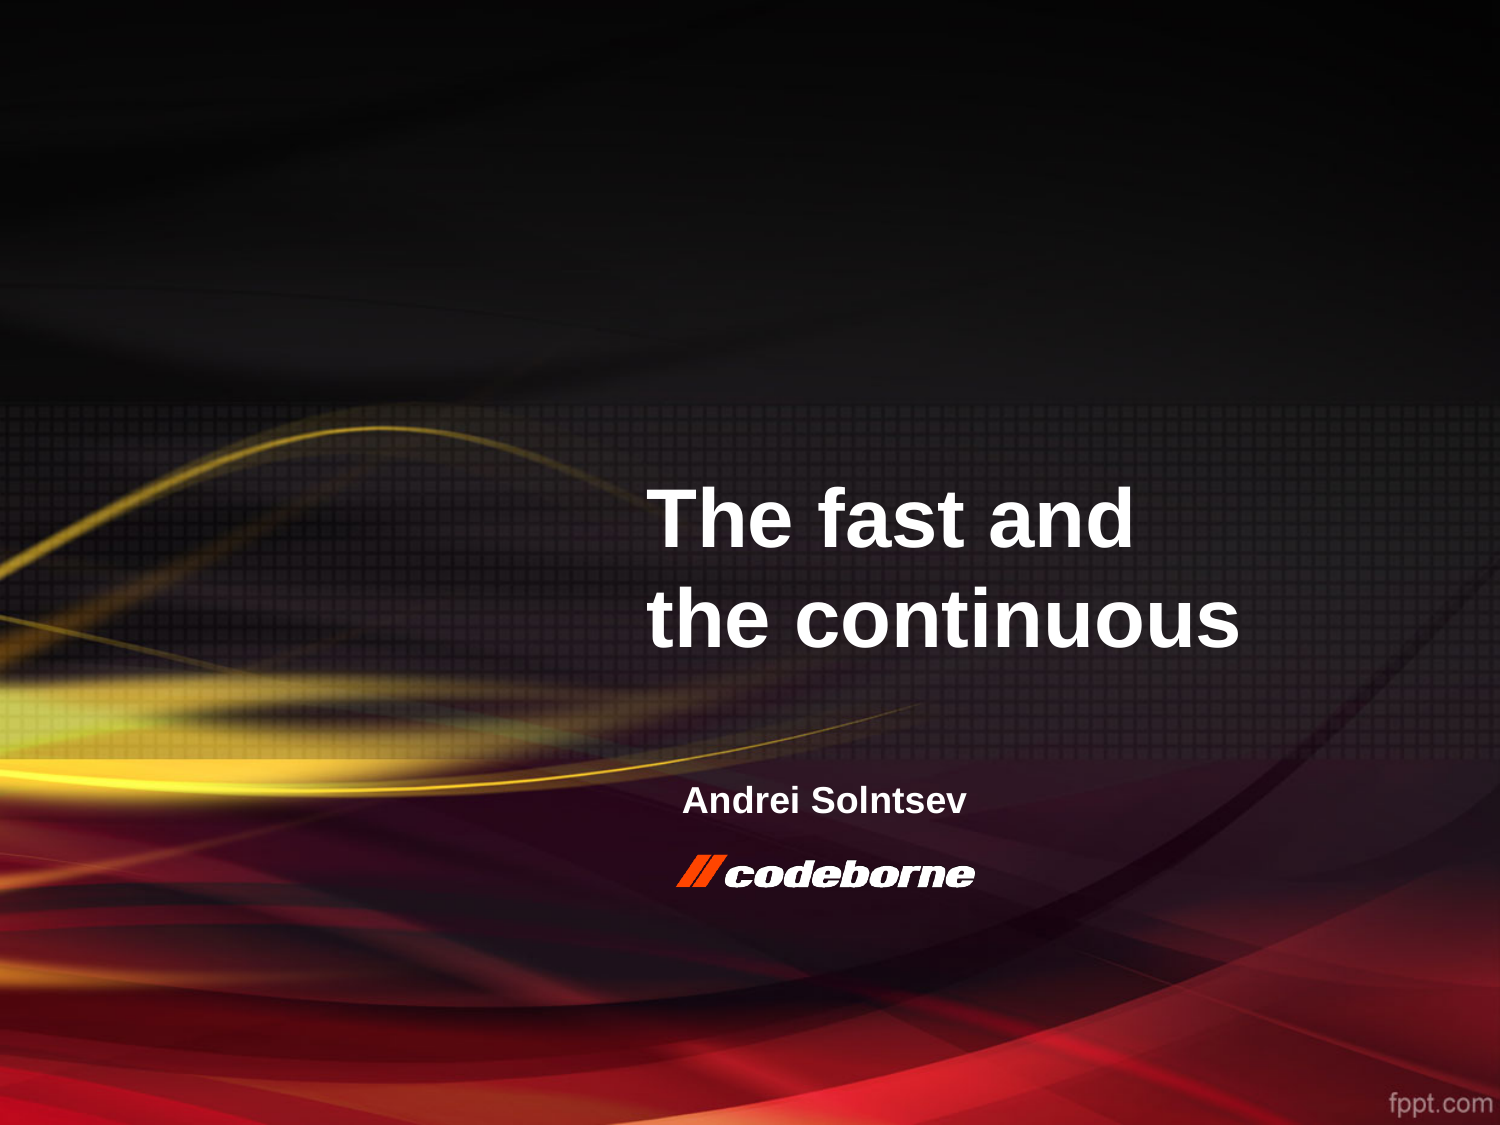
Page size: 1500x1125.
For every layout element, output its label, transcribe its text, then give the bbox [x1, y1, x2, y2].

title The fast and the continuous [631, 456, 1441, 546]
picture [0, 0, 1500, 1125]
text_box Andrei Solntsev [631, 757, 1152, 840]
